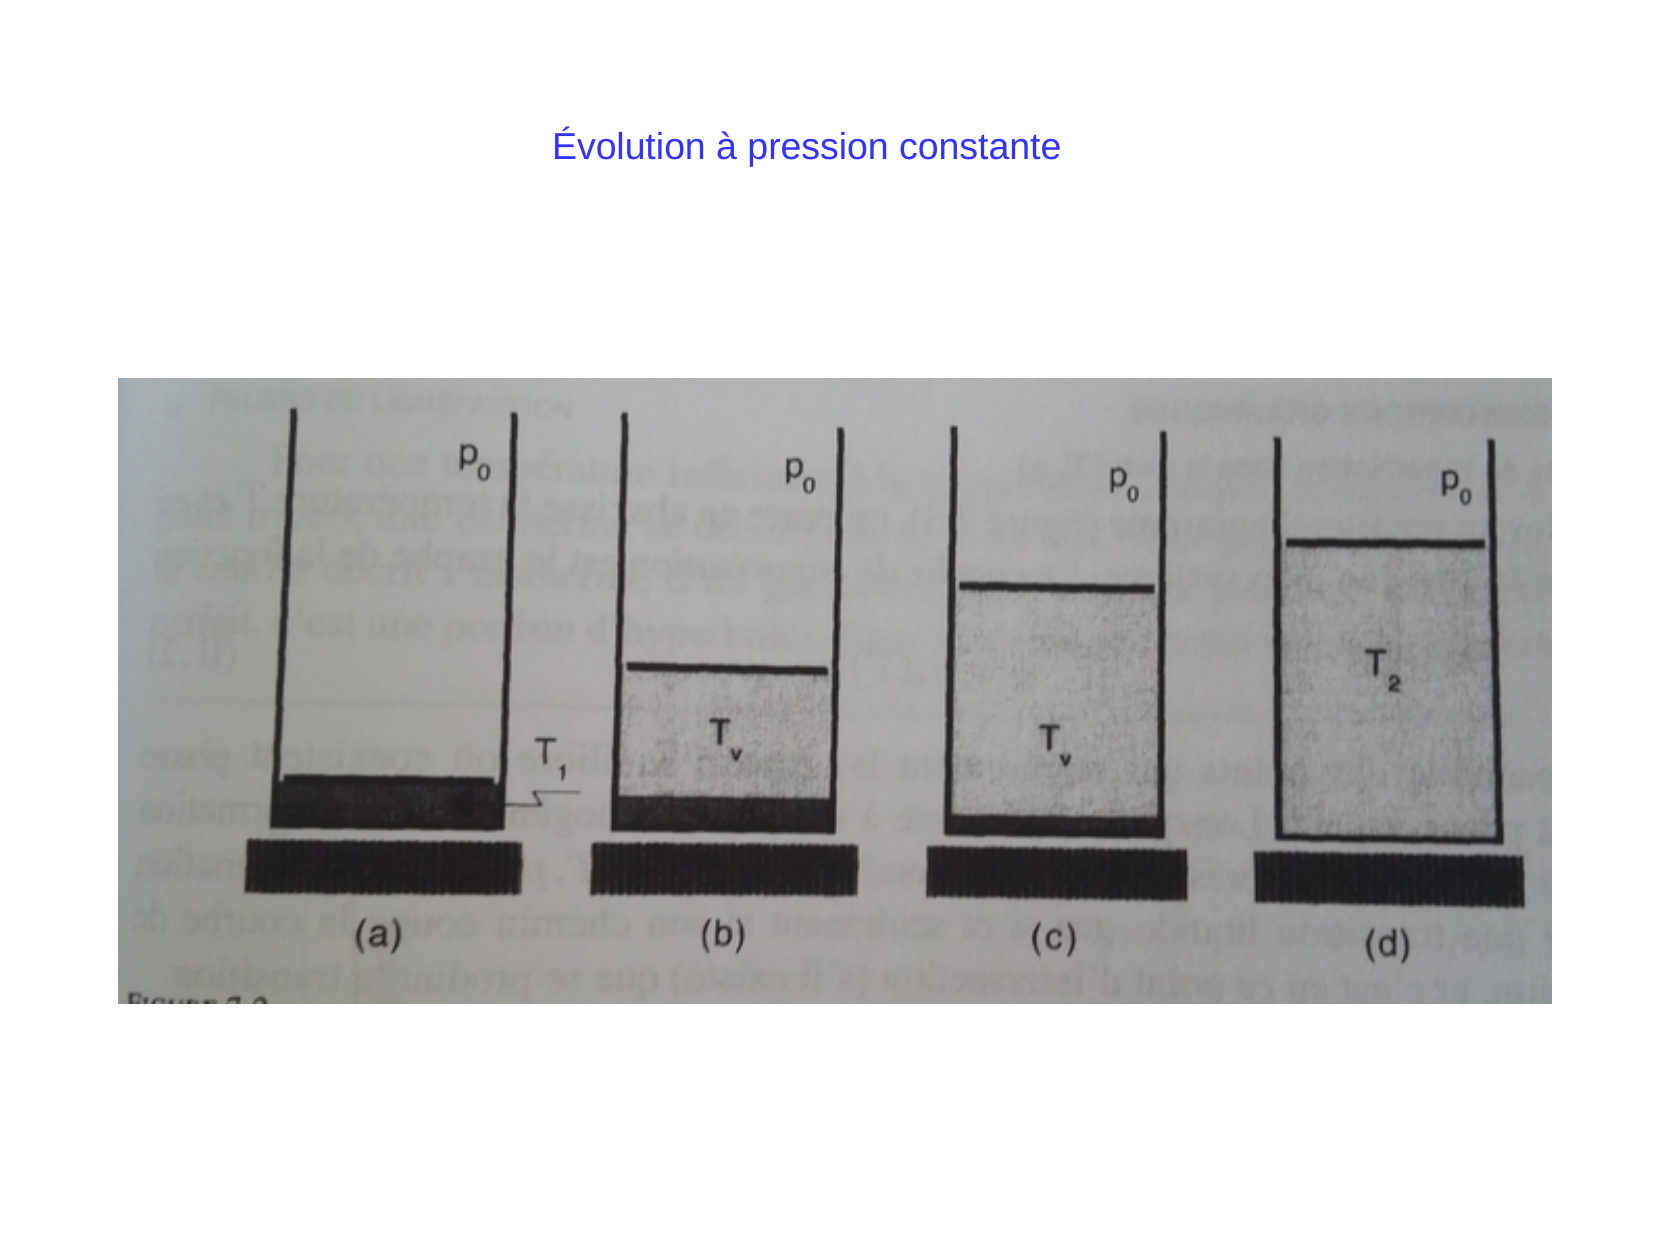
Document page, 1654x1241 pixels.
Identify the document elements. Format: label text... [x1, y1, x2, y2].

text_box Évolution à pression constante [537, 118, 1087, 176]
picture [118, 378, 1552, 1004]
